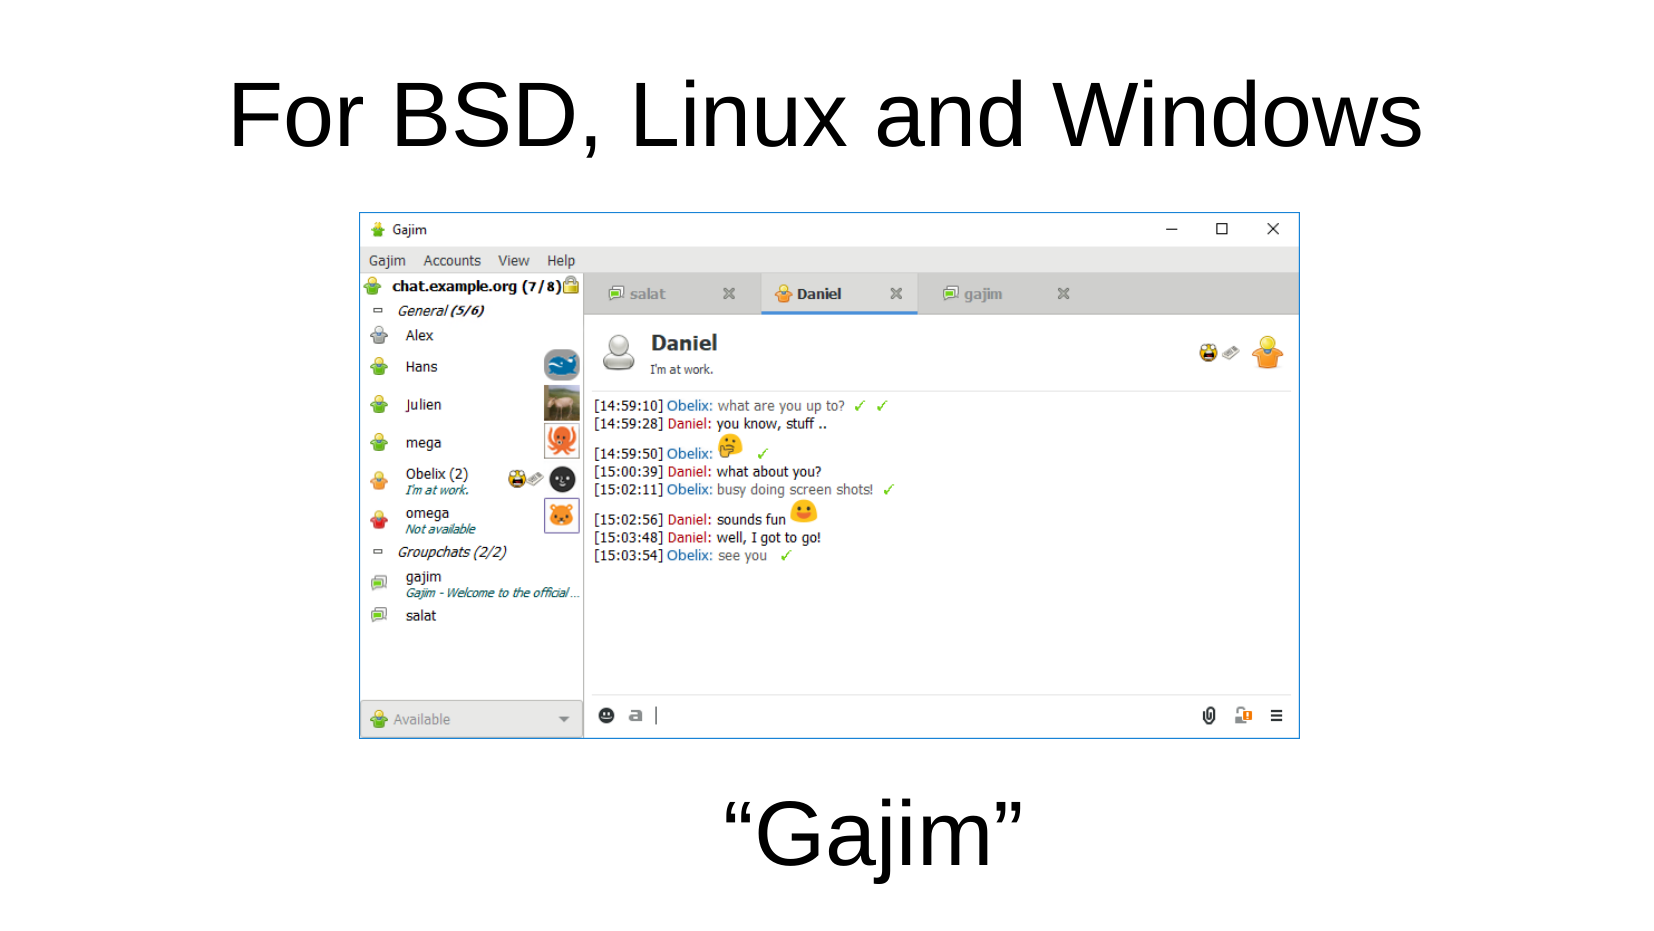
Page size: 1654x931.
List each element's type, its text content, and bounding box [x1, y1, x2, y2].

picture [359, 212, 1300, 739]
title “Gajim” [129, 755, 1619, 912]
title For BSD, Linux and Windows [82, 37, 1571, 193]
